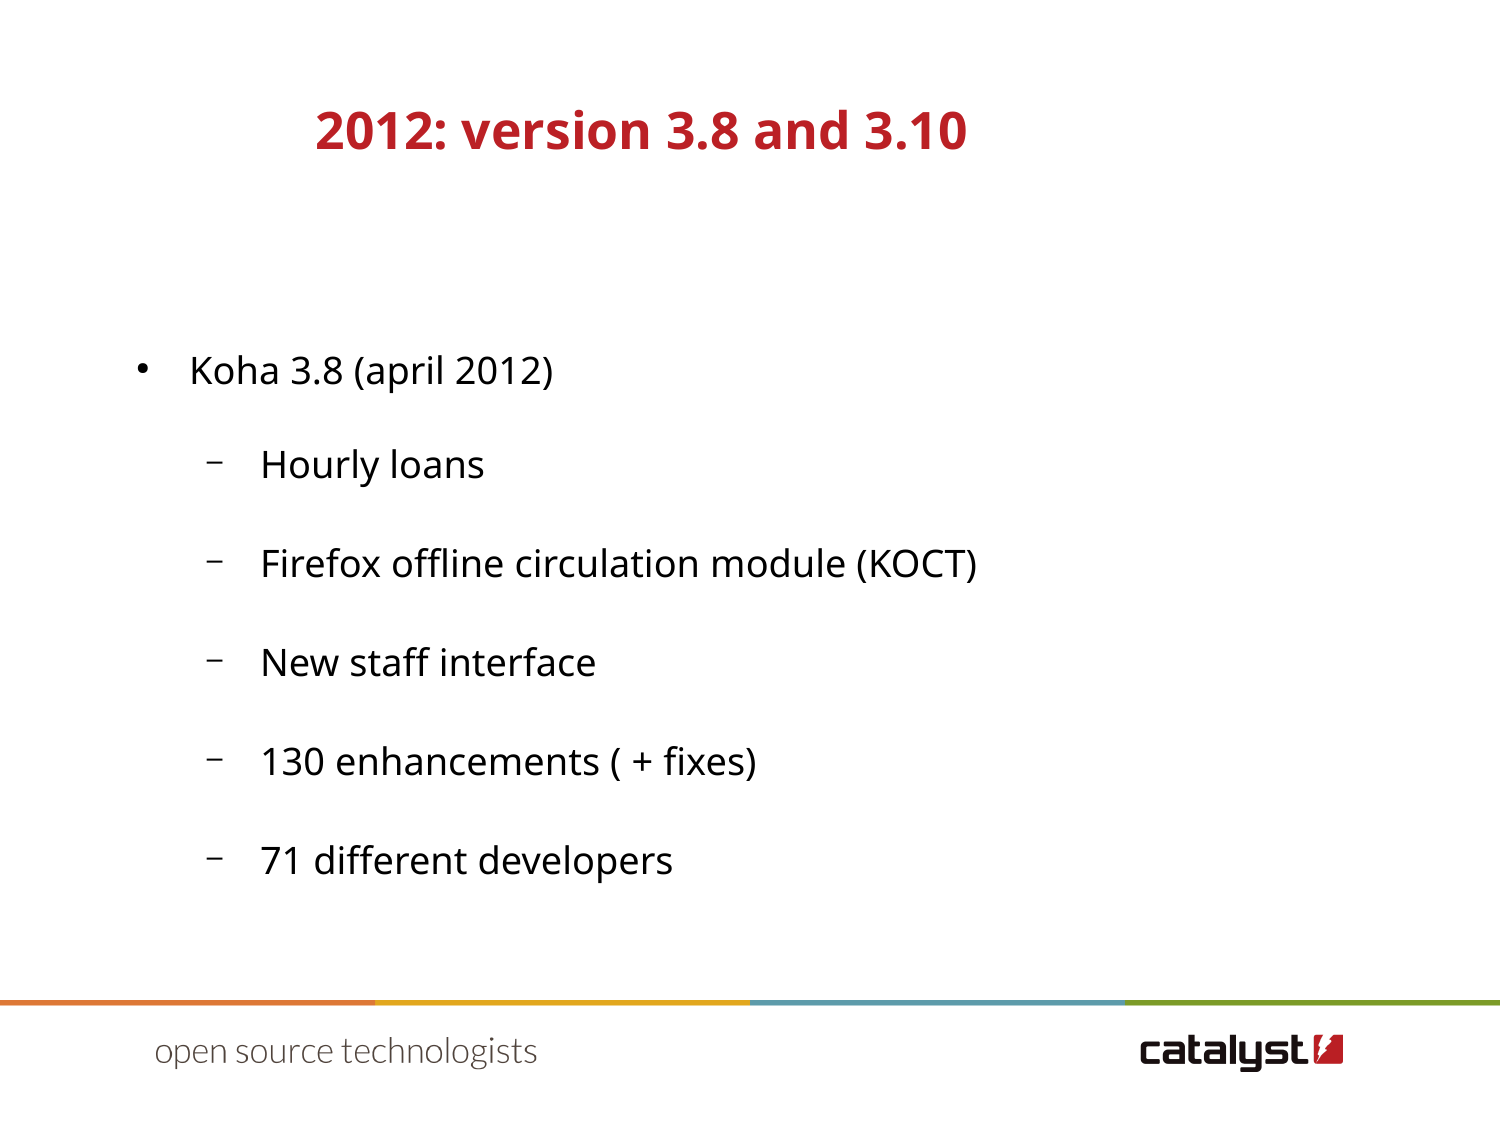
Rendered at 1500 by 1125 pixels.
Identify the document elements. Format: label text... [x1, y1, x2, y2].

title 2012: version 3.8 and 3.10 [315, 0, 1463, 260]
picture [0, 1000, 1500, 1072]
list Koha 3.8 (april 2012) Hourly loans Firefox offline circulation module (KOCT) New staff interface 130 enhancements ( + fixes) 71 different developers [118, 317, 1382, 971]
